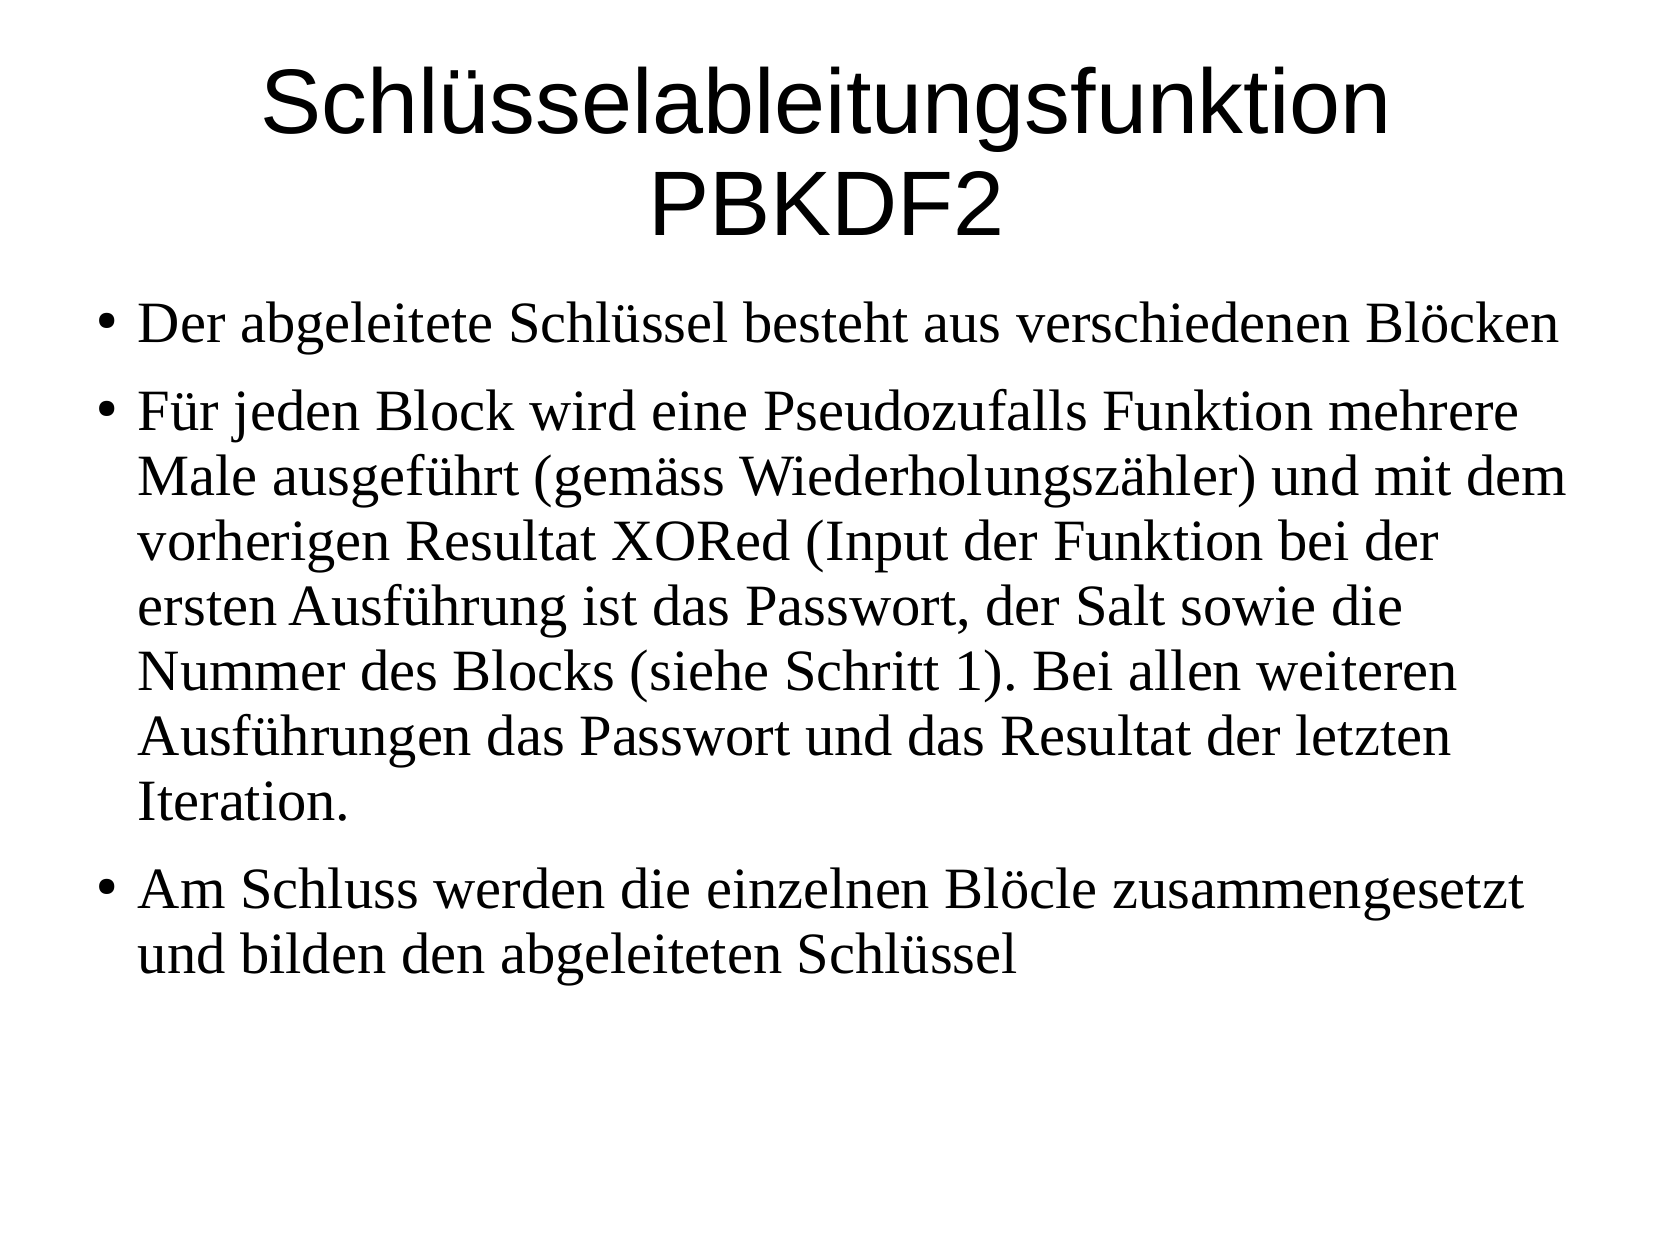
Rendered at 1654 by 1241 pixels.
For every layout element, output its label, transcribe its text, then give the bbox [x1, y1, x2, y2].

title Schlüsselableitungsfunktion PBKDF2 [82, 49, 1571, 257]
list Der abgeleitete Schlüssel besteht aus verschiedenen Blöcken Für jeden Block wird eine Pseudozufalls Funktion mehrere Male ausgeführt (gemäss Wiederholungszähler) und mit dem vorherigen Resultat XORed (Input der Funktion bei der ersten Ausführung ist das Passwort, der Salt sowie die Nummer des Blocks (siehe Schritt 1). Bei allen weiteren Ausführungen das Passwort und das Resultat der letzten Iteration. Am Schluss werden die einzelnen Blöcle zusammengesetzt und bilden den abgeleiteten Schlüssel [82, 290, 1571, 1010]
